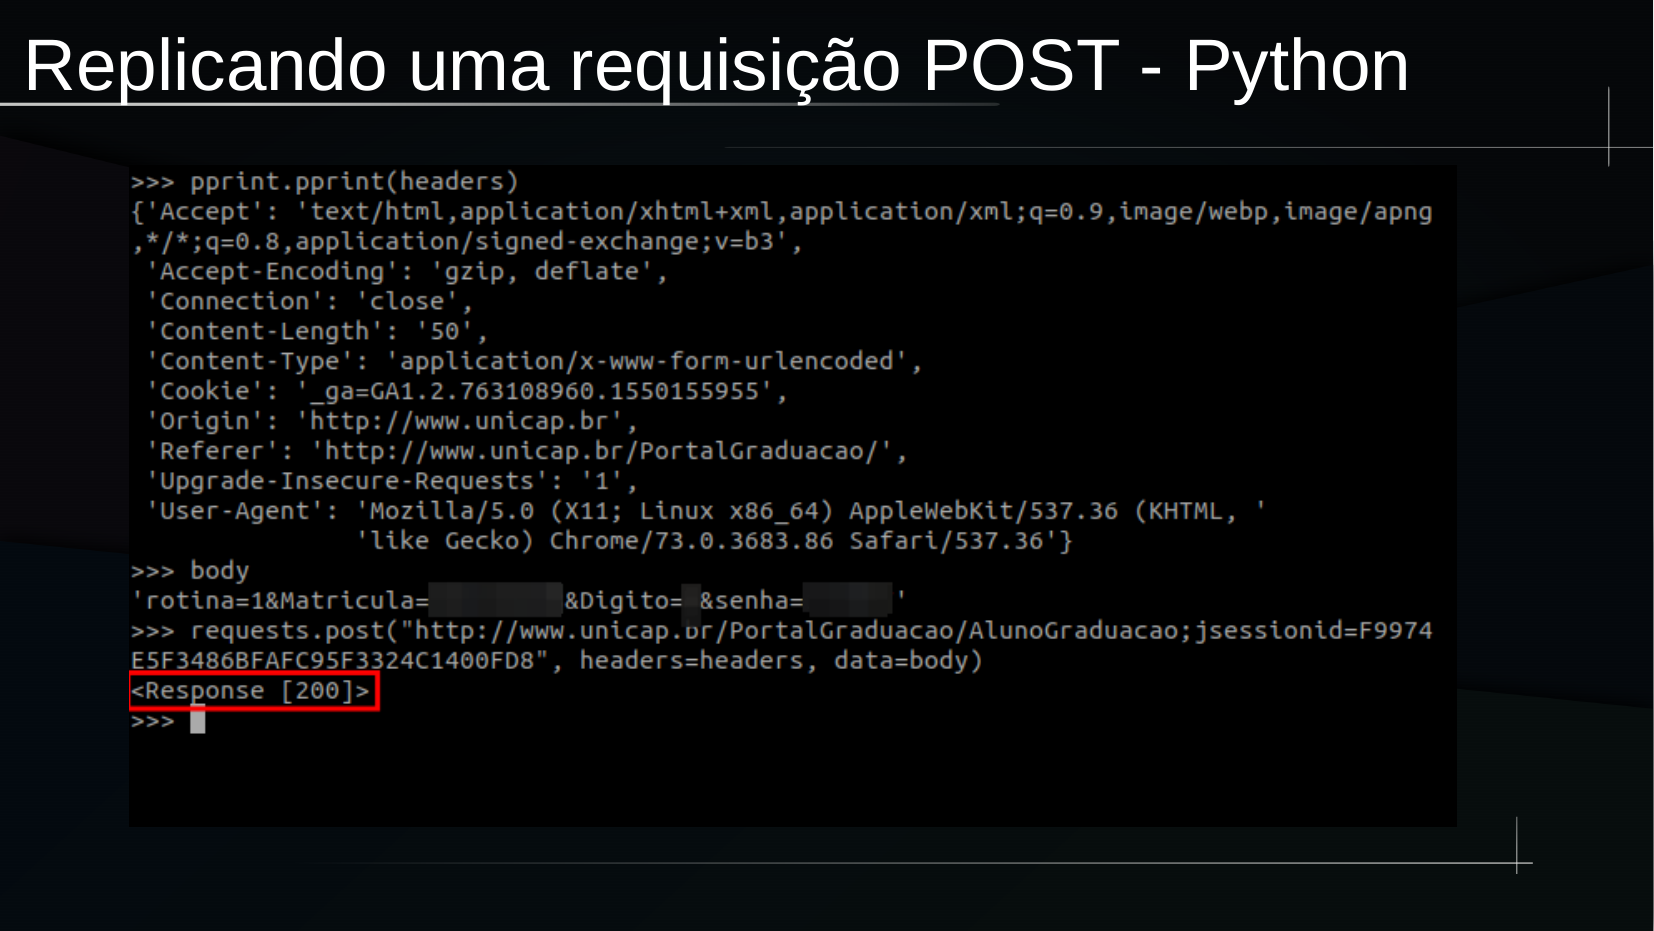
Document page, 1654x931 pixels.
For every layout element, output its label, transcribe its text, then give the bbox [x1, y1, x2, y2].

picture [0, 0, 1654, 931]
title Replicando uma requisição POST - Python [23, 11, 1589, 119]
